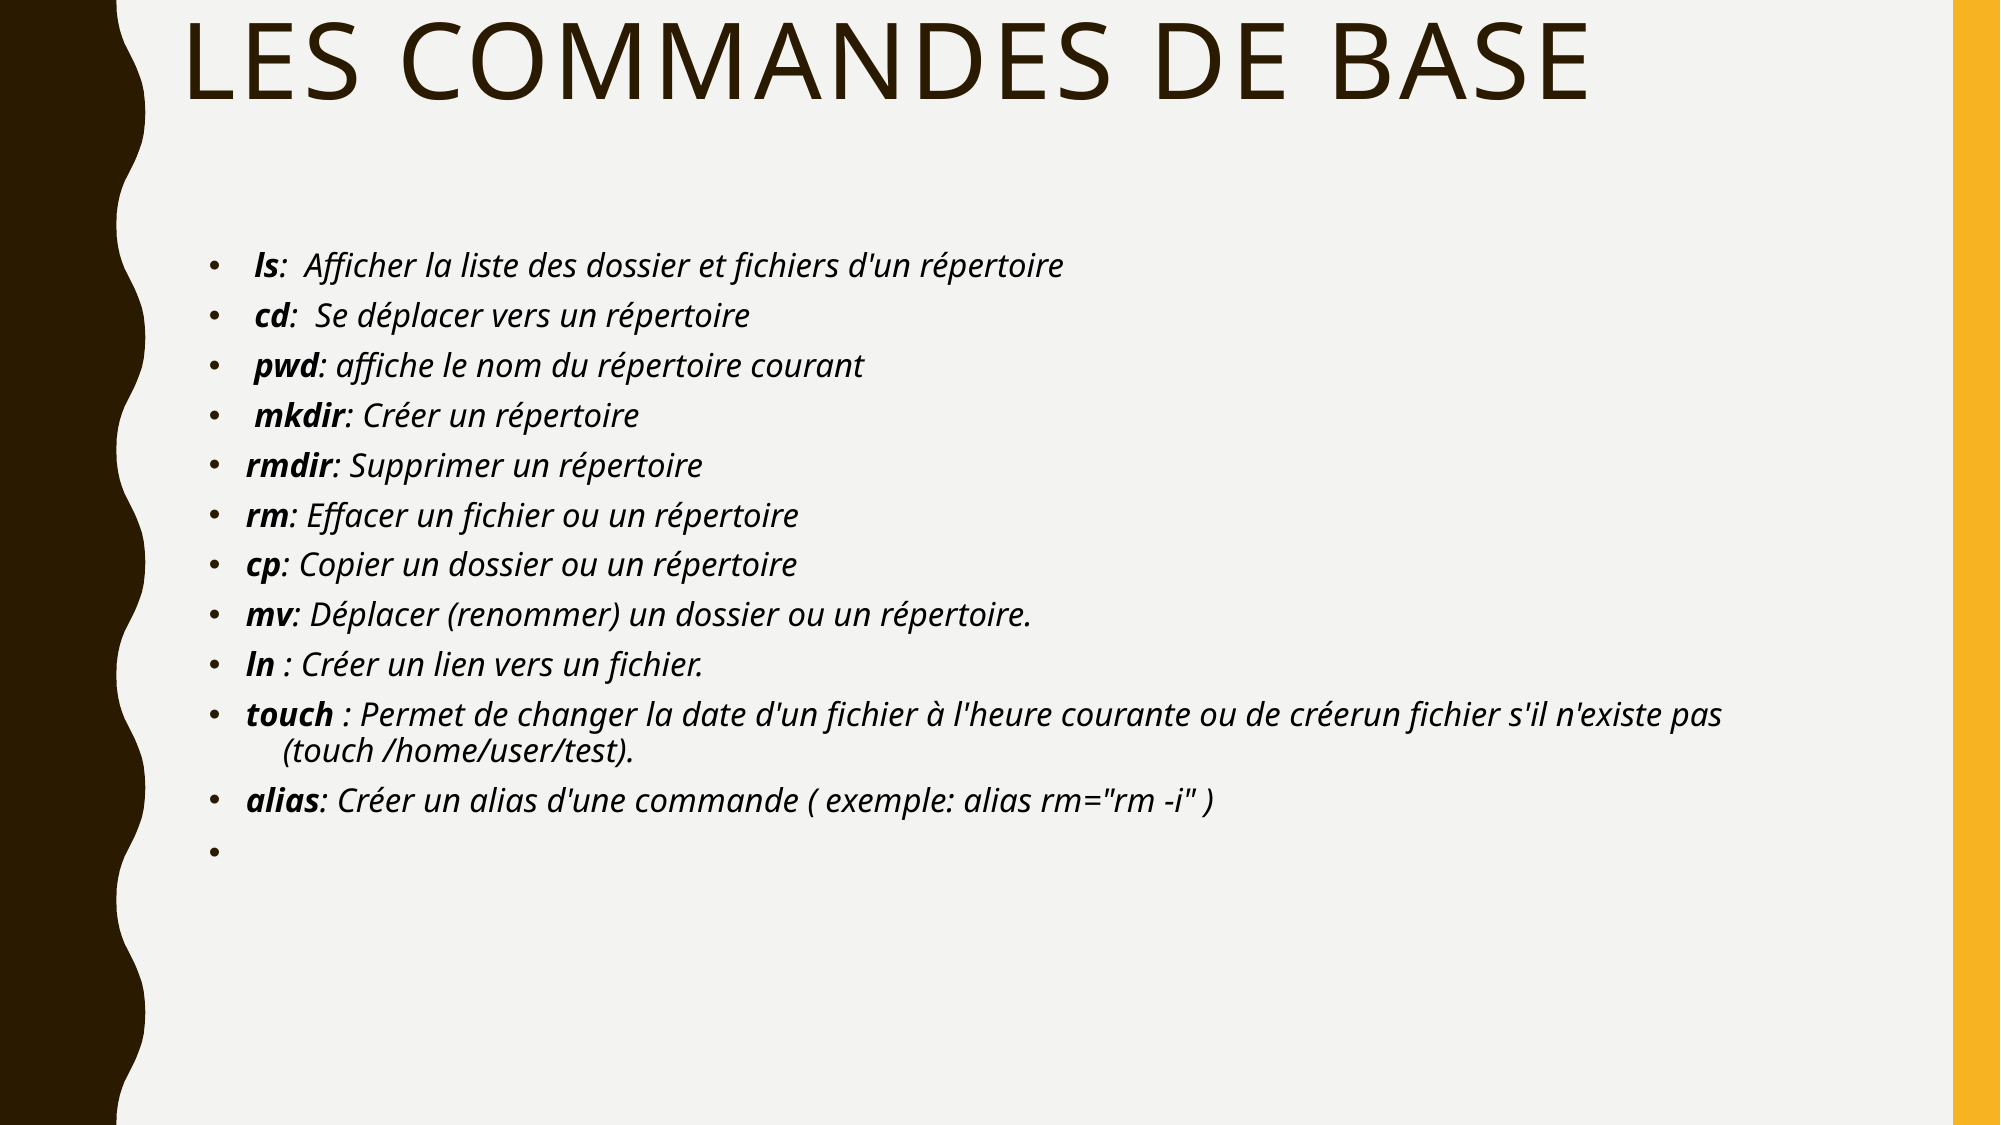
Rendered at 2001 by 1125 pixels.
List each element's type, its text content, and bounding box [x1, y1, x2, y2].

title LES COMMANDES DE BASE [165, 0, 1835, 147]
list ls: Afficher la liste des dossier et fichiers d'un répertoire cd: Se déplacer vers un répertoire pwd: affiche le nom du répertoire courant mkdir: Créer un répertoire rmdir: Supprimer un répertoire rm: Effacer un fichier ou un répertoire cp: Copier un dossier ou un répertoire mv: Déplacer (renommer) un dossier ou un répertoire. ln : Créer un lien vers un fichier. touch : Permet de changer la date d'un fichier à l'heure courante ou de créerun fichier s'il n'existe pas (touch /home/user/test). alias: Créer un alias d'une commande ( exemple: alias rm="rm -i" ) [193, 241, 1864, 832]
